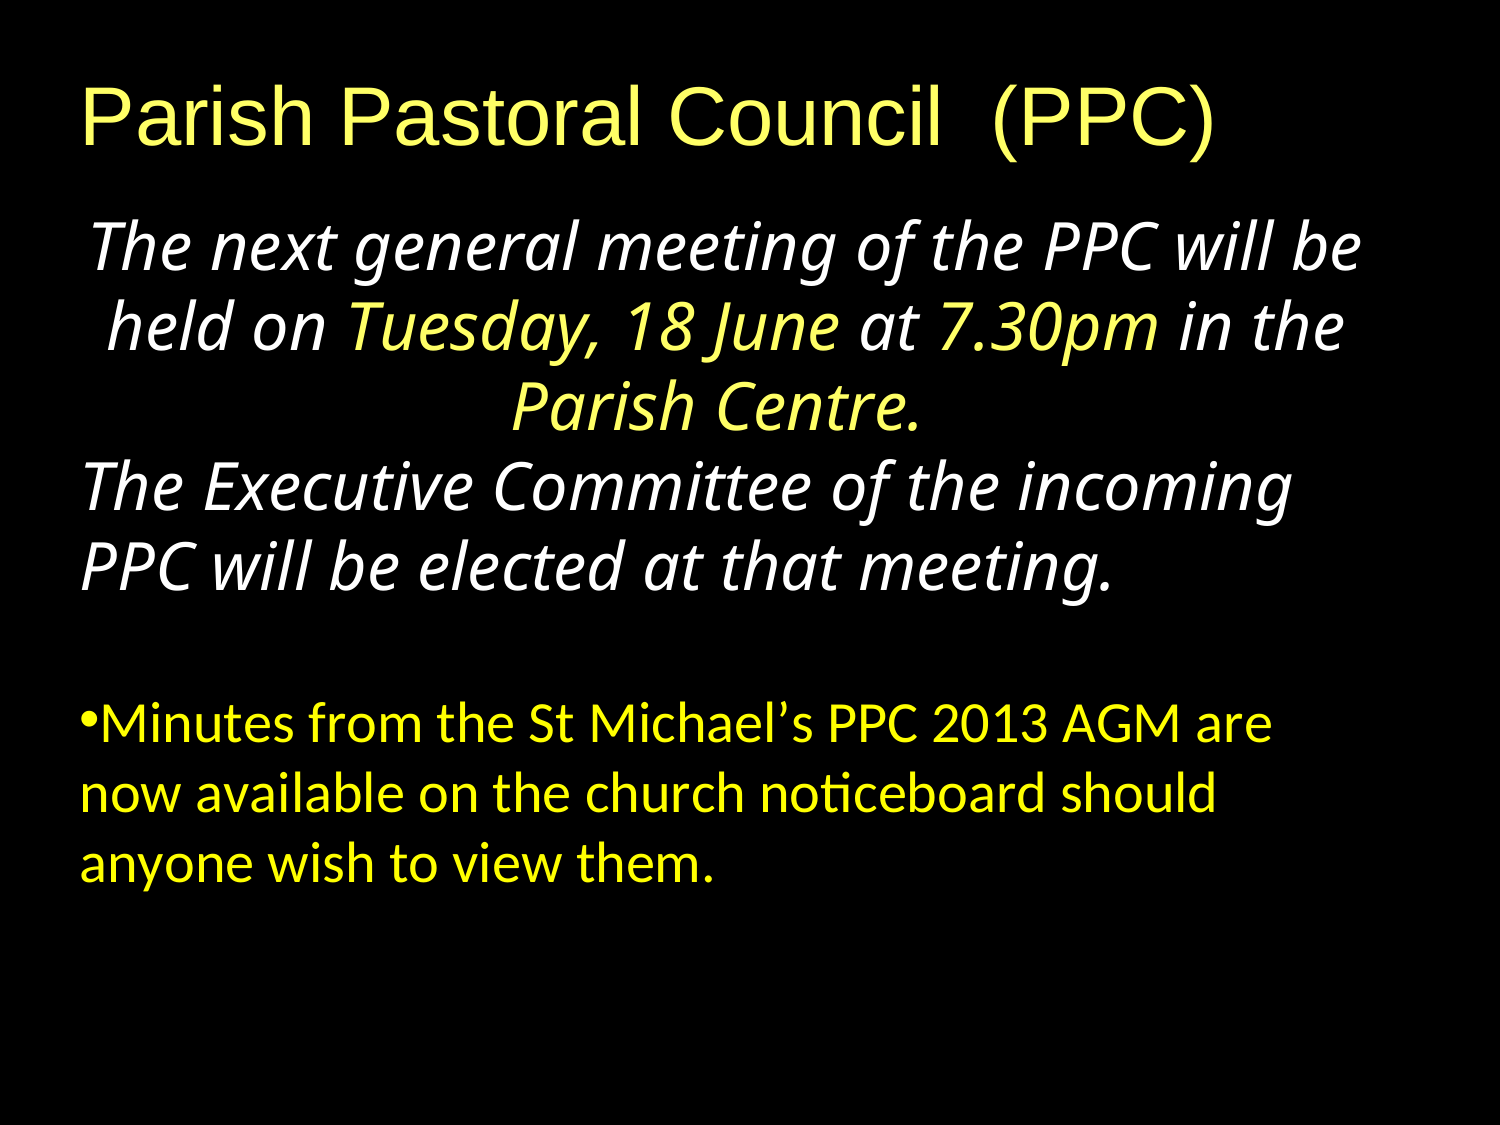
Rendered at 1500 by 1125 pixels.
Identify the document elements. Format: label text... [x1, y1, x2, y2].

text_box Parish Pastoral Council (PPC) [64, 54, 1247, 171]
text_box The next general meeting of the PPC will be held on Tuesday, 18 June at 7.30pm in the Parish Centre. The Executive Committee of the incoming PPC will be elected at that meeting. Minutes from the St Michael’s PPC 2013 AGM are now available on the church noticeboard should anyone wish to view them. [64, 196, 1388, 902]
